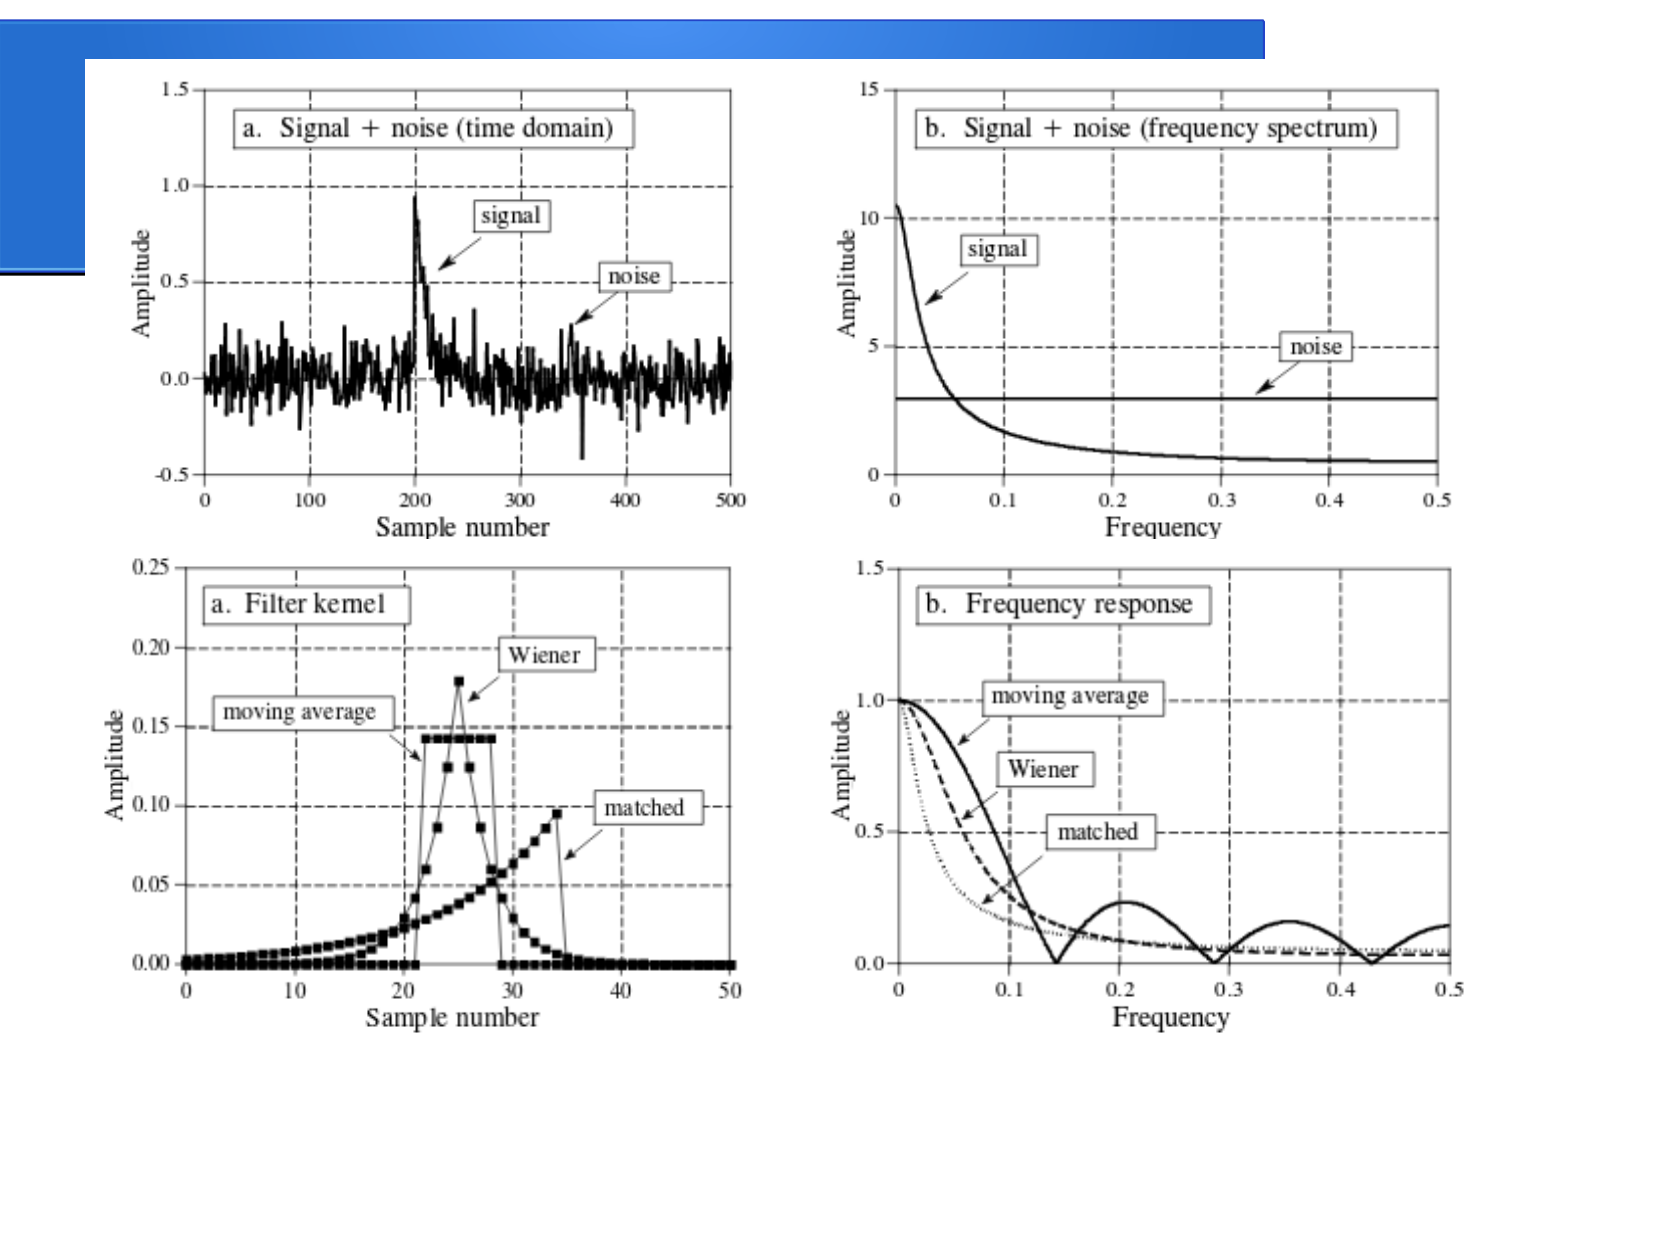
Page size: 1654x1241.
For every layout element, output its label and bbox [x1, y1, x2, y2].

picture [85, 59, 1486, 1036]
